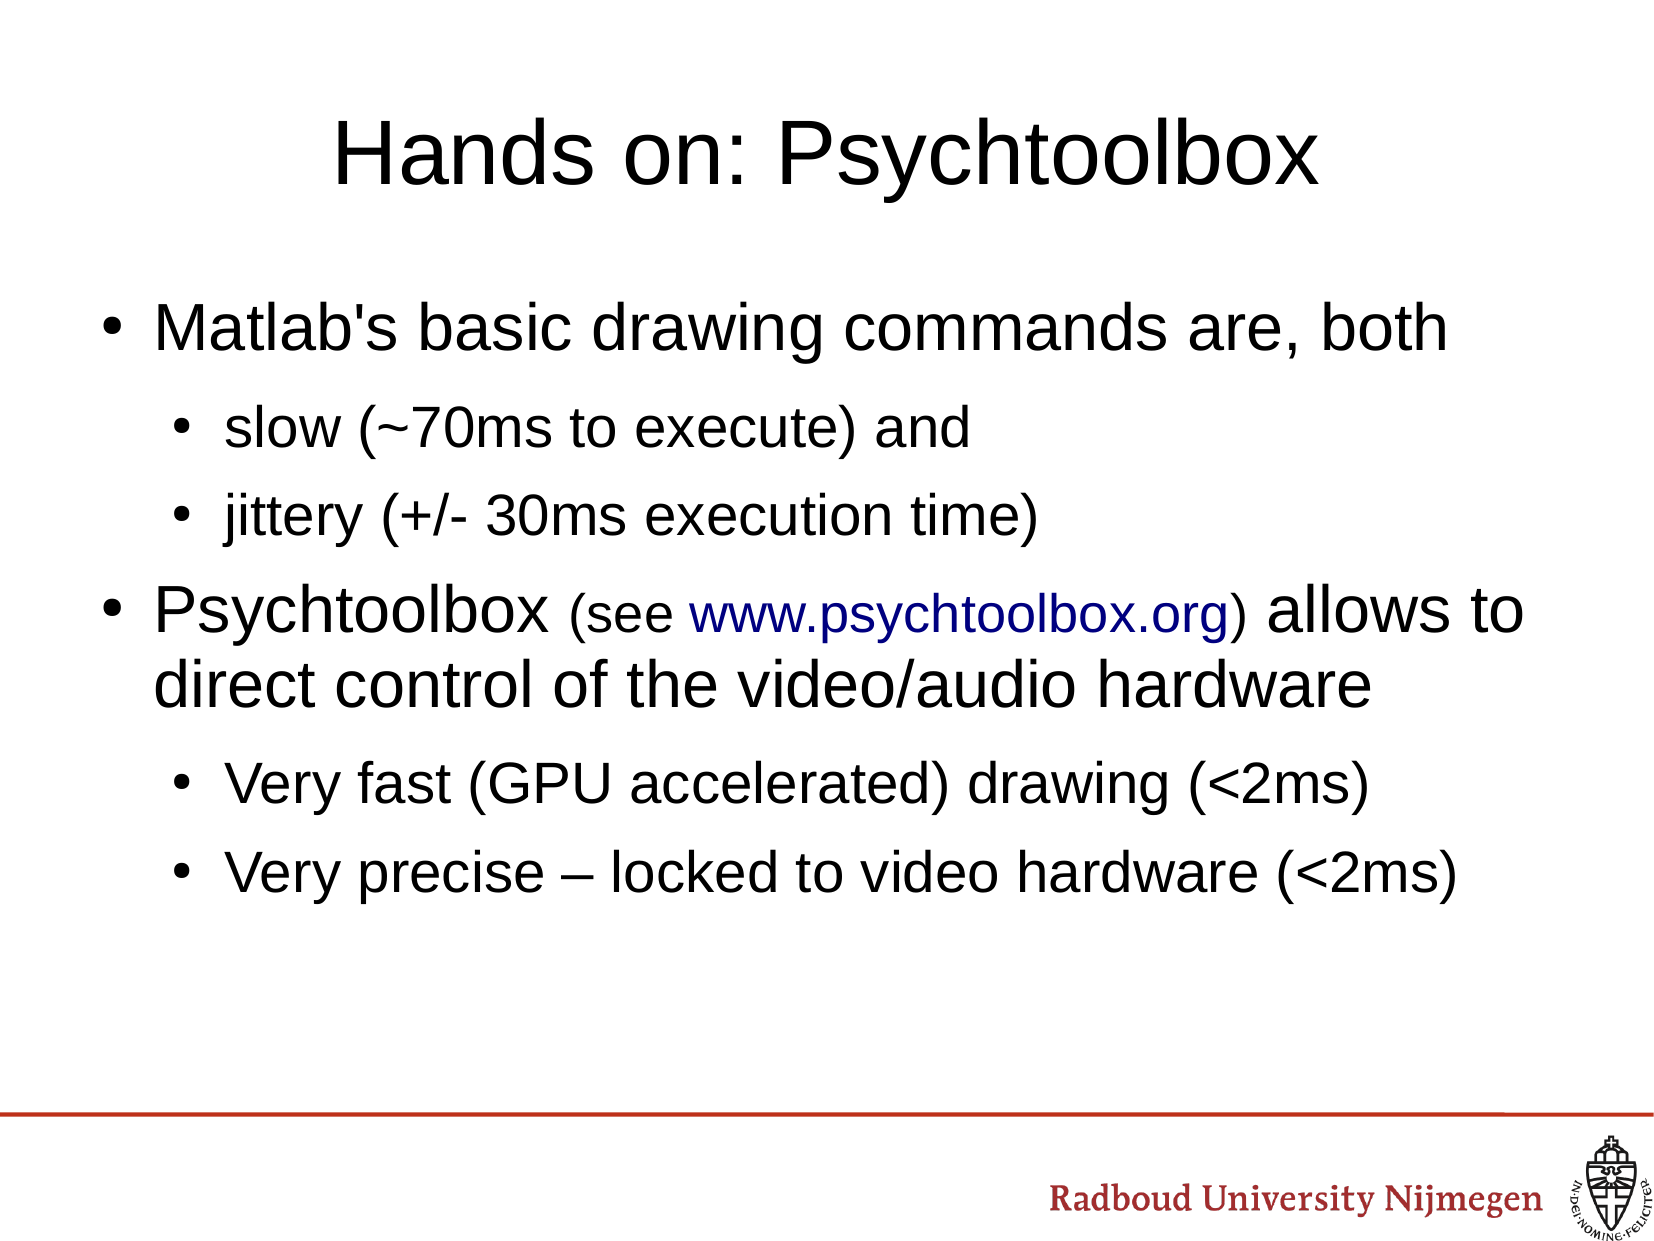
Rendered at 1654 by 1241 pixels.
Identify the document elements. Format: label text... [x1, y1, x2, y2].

list Matlab's basic drawing commands are, both slow (~70ms to execute) and jittery (+/- 30ms execution time) Psychtoolbox (see www.psychtoolbox.org) allows to direct control of the video/audio hardware Very fast (GPU accelerated) drawing (<2ms) Very precise – locked to video hardware (<2ms) [82, 290, 1571, 1109]
picture [1050, 1134, 1654, 1241]
title Hands on: Psychtoolbox [82, 49, 1571, 257]
